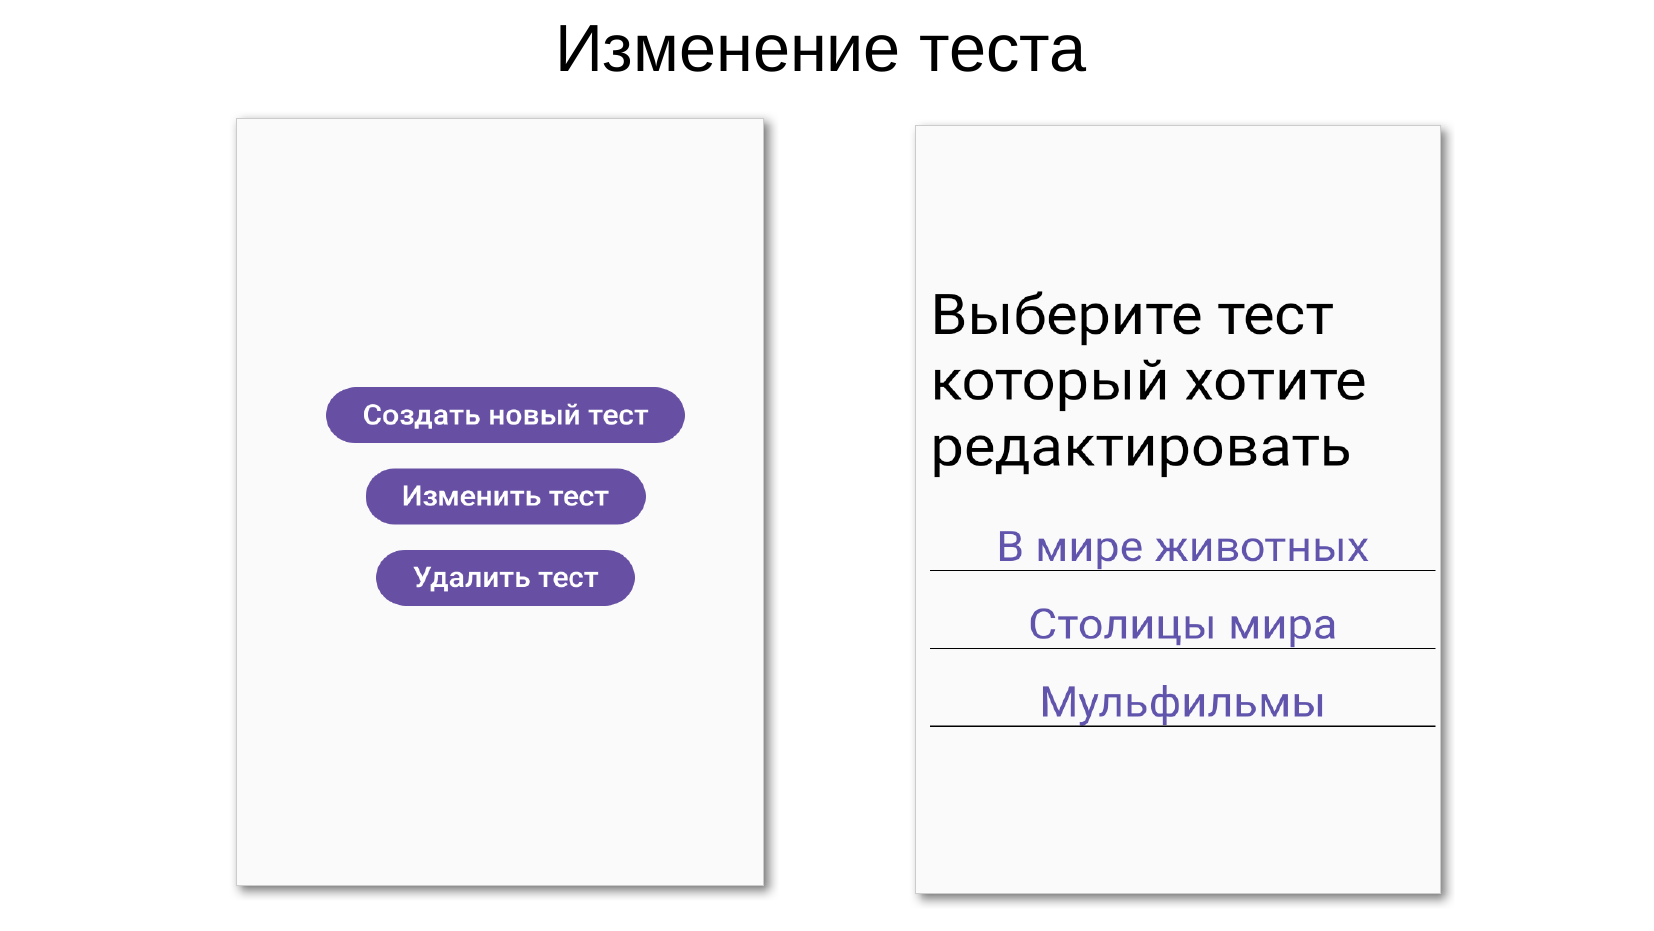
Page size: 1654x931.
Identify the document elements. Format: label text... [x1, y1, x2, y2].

picture [236, 118, 764, 886]
title Изменение теста [76, 0, 1565, 126]
picture [915, 125, 1441, 894]
